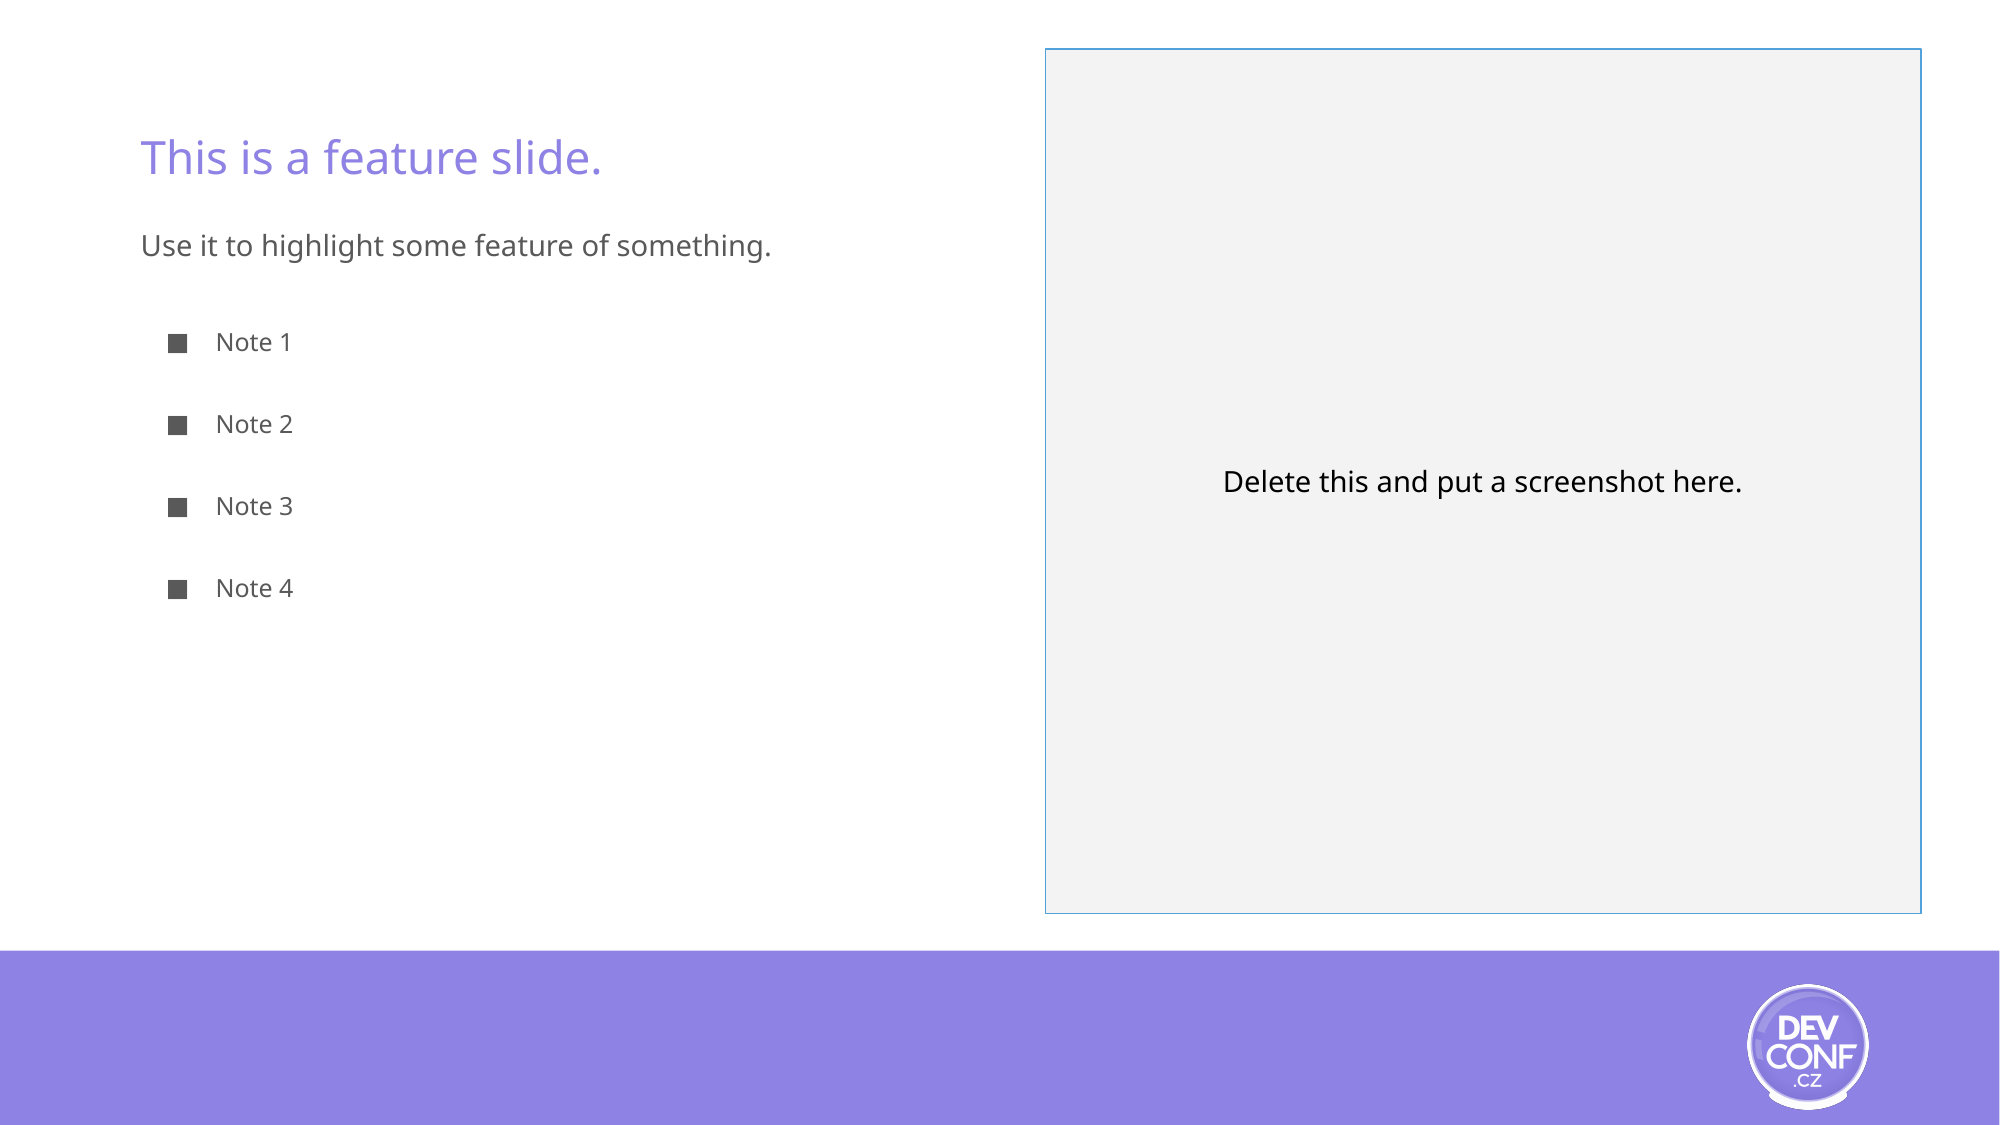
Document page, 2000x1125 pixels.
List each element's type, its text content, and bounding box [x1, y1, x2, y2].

text_box Delete this and put a screenshot here. [1045, 48, 1921, 914]
subtitle Use it to highlight some feature of something. [140, 218, 950, 277]
list Note 1 Note 2 Note 3 Note 4 [140, 315, 950, 893]
title This is a feature slide. [140, 93, 950, 218]
picture [1747, 984, 1869, 1110]
